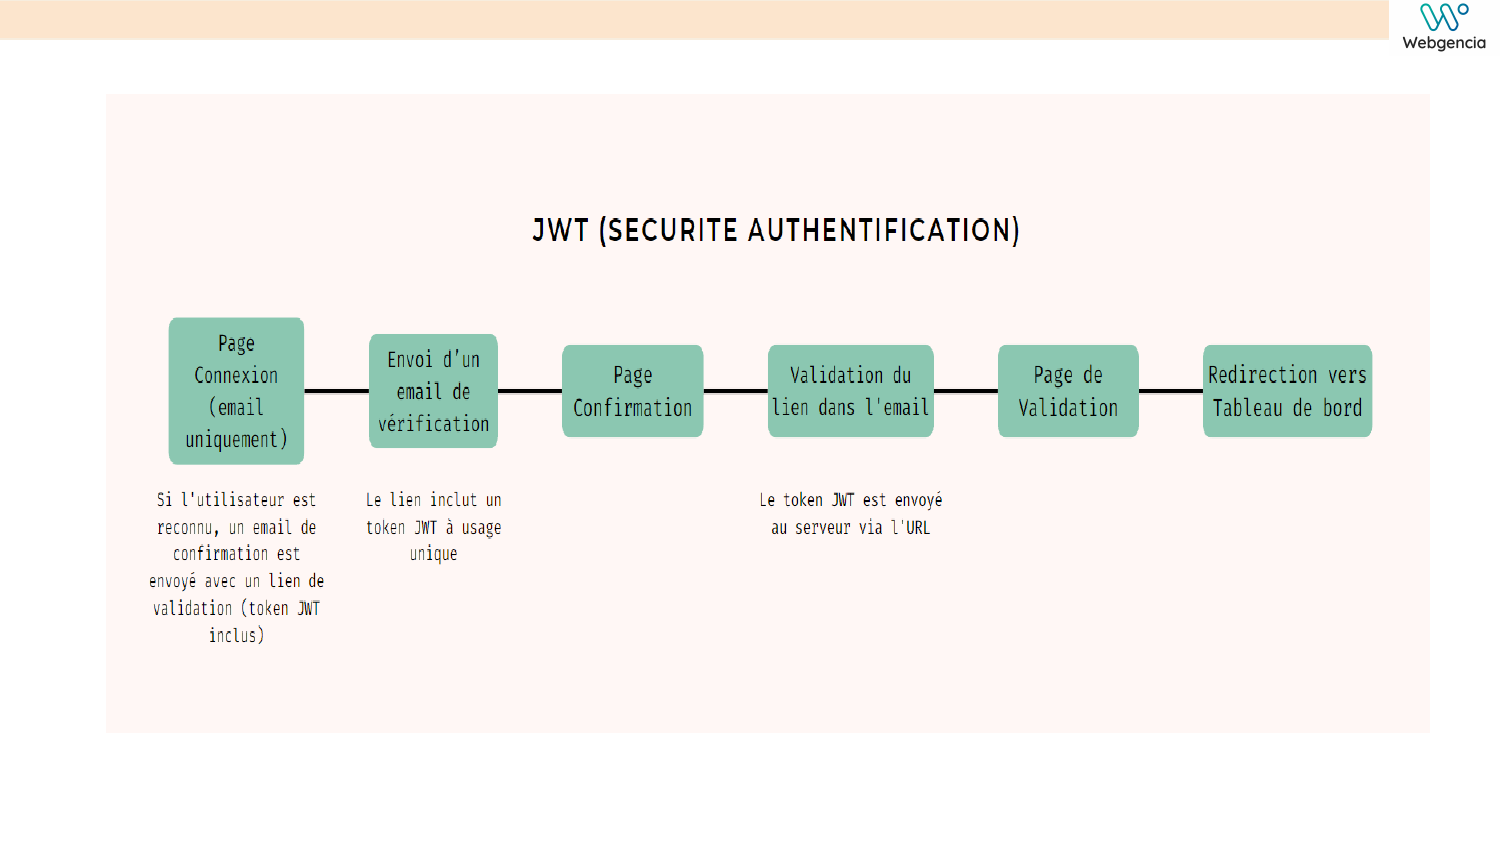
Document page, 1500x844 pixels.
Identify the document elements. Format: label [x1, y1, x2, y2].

text_box [0, 0, 1389, 40]
picture [1389, 0, 1500, 56]
picture [106, 94, 1430, 733]
